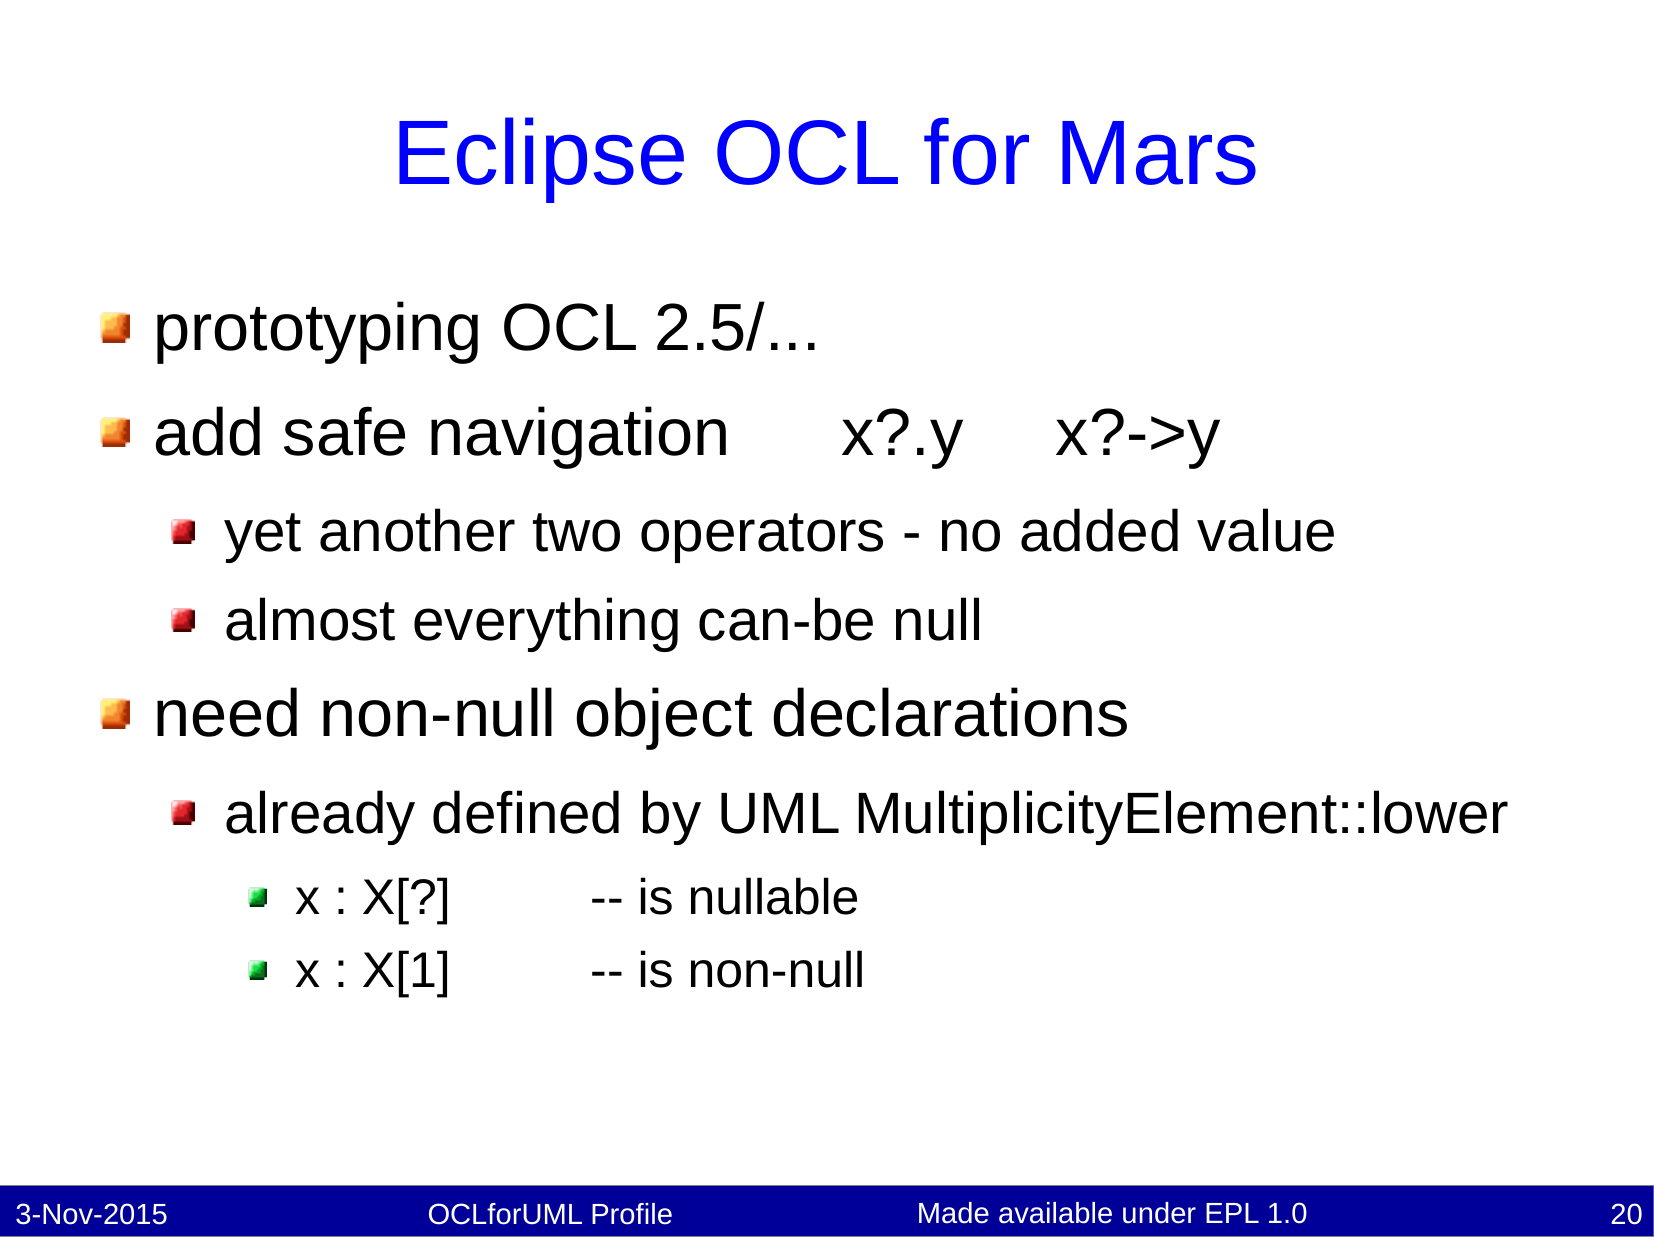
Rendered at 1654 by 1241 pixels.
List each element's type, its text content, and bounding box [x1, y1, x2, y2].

title Eclipse OCL for Mars [82, 49, 1571, 257]
list prototyping OCL 2.5/... add safe navigation x?.y x?->y yet another two operators - no added value almost everything can-be null need non-null object declarations already defined by UML MultiplicityElement::lower x : X[?] -- is nullable x : X[1] -- is non-null [82, 290, 1571, 1091]
